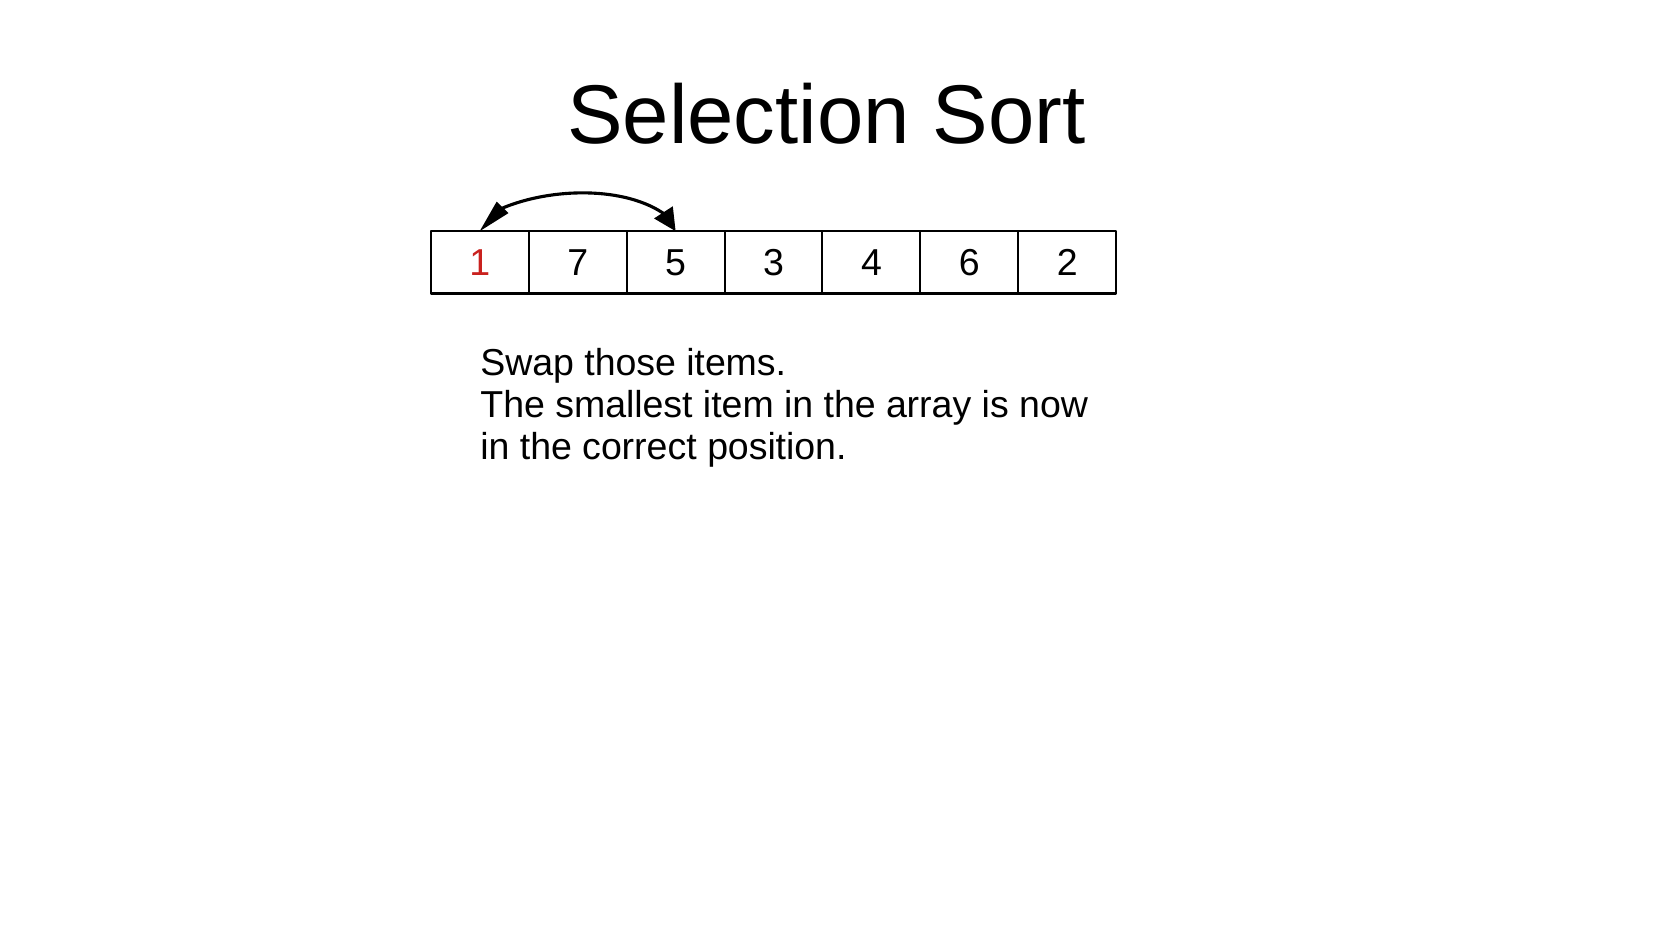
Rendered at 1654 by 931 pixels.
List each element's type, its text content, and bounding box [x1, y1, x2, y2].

text_box 5 [626, 231, 724, 294]
text_box 7 [528, 231, 626, 294]
text_box 1 [430, 231, 528, 294]
text_box 6 [920, 231, 1018, 294]
text_box 4 [822, 231, 920, 294]
title Selection Sort [82, 37, 1571, 193]
text_box 3 [724, 231, 822, 294]
text_box 2 [1018, 231, 1117, 294]
text_box Swap those items. The smallest item in the array is now in the correct position. [465, 334, 1103, 476]
